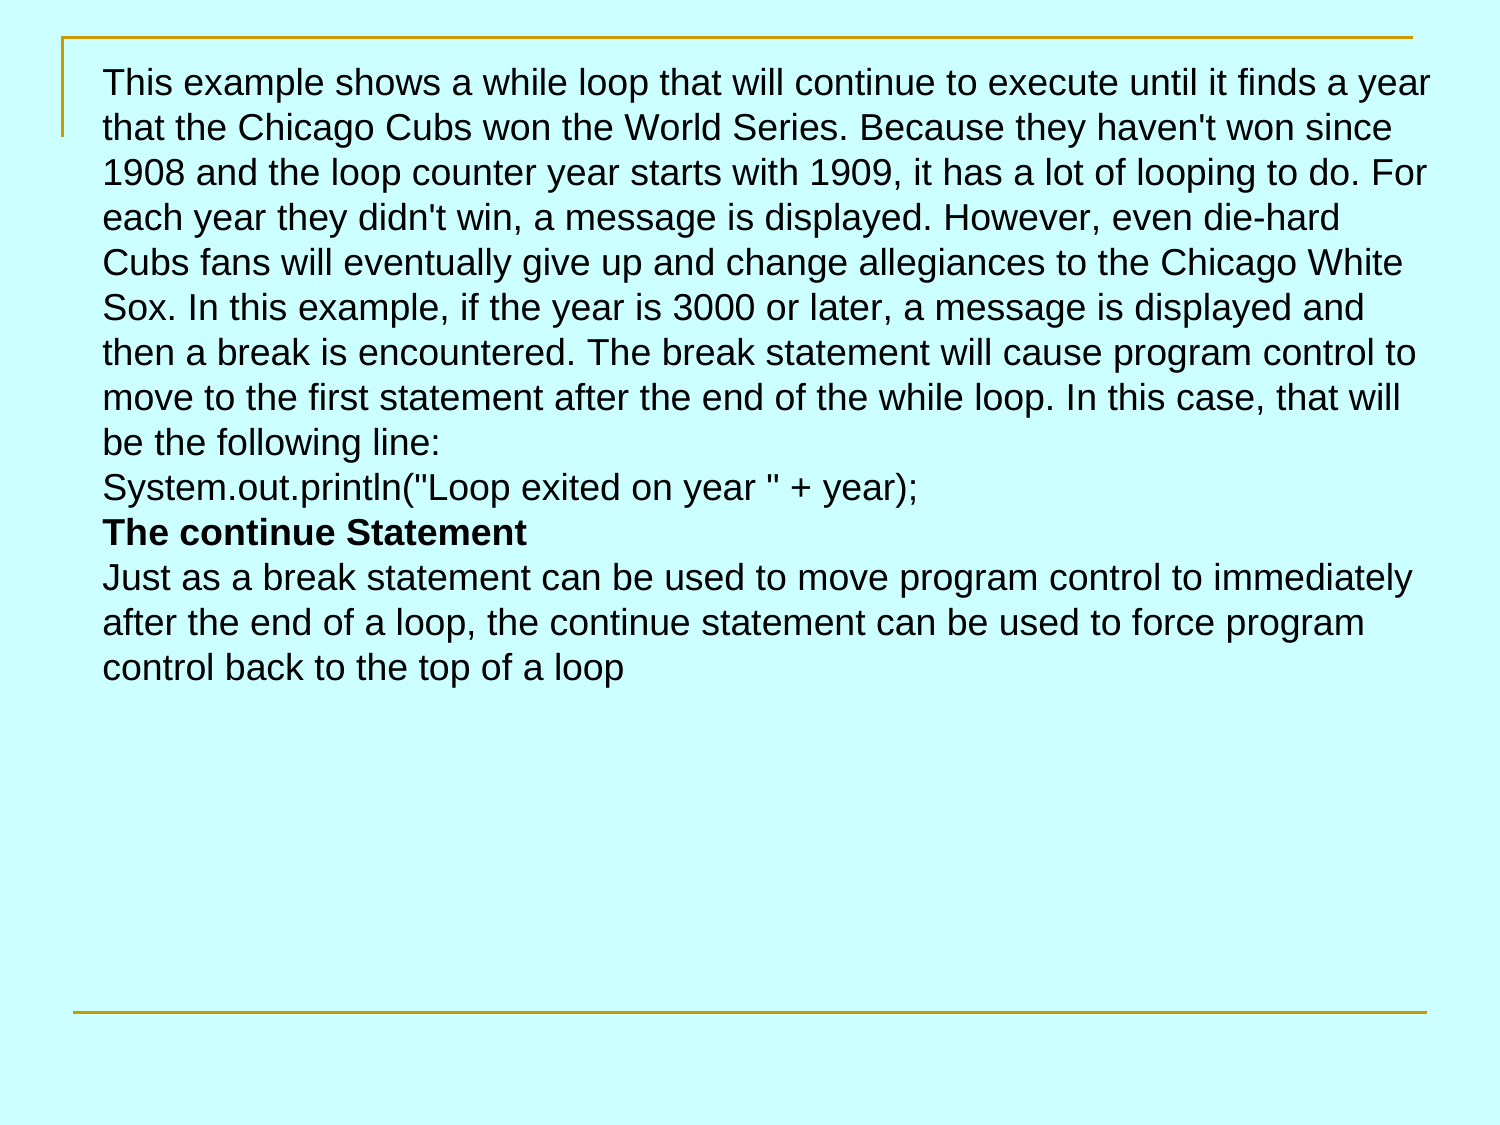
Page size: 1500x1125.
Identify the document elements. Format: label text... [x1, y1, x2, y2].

text_box This example shows a while loop that will continue to execute until it finds a year that the Chicago Cubs won the World Series. Because they haven't won since 1908 and the loop counter year starts with 1909, it has a lot of looping to do. For each year they didn't win, a message is displayed. However, even die-hard Cubs fans will eventually give up and change allegiances to the Chicago White Sox. In this example, if the year is 3000 or later, a message is displayed and then a break is encountered. The break statement will cause program control to move to the first statement after the end of the while loop. In this case, that will be the following line: System.out.println("Loop exited on year " + year); The continue Statement Just as a break statement can be used to move program control to immediately after the end of a loop, the continue statement can be used to force program control back to the top of a loop [87, 49, 1450, 696]
